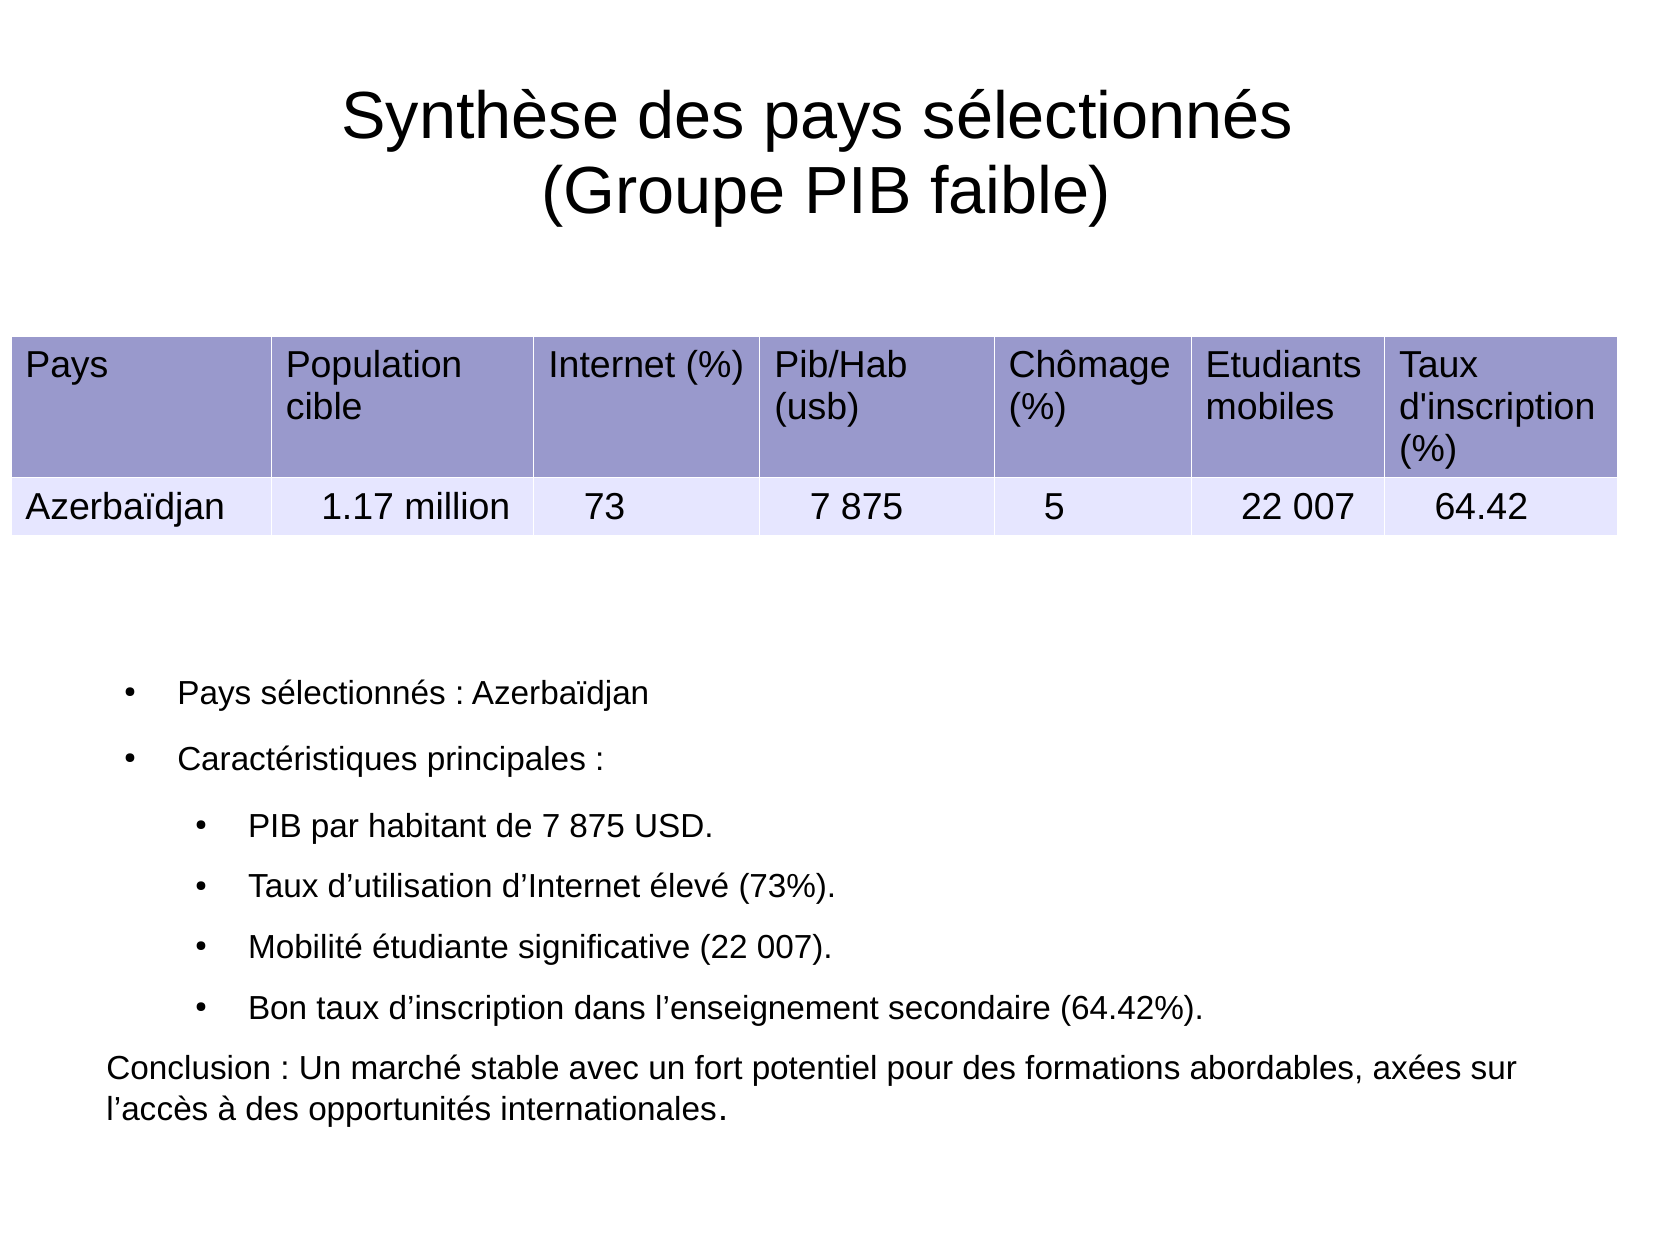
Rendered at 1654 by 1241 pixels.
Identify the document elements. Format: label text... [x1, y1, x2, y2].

table_header Pays [12, 337, 271, 477]
table_header Pib/Hab (usb) [760, 337, 994, 477]
table_cell 7 875 [760, 478, 994, 535]
table_cell 64.42 [1385, 478, 1617, 535]
table_cell 22 007 [1192, 478, 1384, 535]
table_cell 5 [995, 478, 1191, 535]
table_header Taux d'inscription (%) [1385, 337, 1617, 477]
table_header Internet (%) [534, 337, 759, 477]
table_cell 1.17 million [272, 478, 533, 535]
list Pays sélectionnés : Azerbaïdjan Caractéristiques principales : PIB par habitant de 7 875 USD. Taux d’utilisation d’Internet élevé (73%). Mobilité étudiante significative (22 007). Bon taux d’inscription dans l’enseignement secondaire (64.42%). Conclusion : Un marché stable avec un fort potentiel pour des formations abordables, axées sur l’accès à des opportunités internationales. [106, 674, 1595, 1211]
table_header Chômage (%) [995, 337, 1191, 477]
title Synthèse des pays sélectionnés (Groupe PIB faible) [82, 49, 1571, 257]
table_cell Azerbaïdjan [12, 478, 271, 535]
table_cell 73 [534, 478, 759, 535]
table_header Etudiants mobiles [1192, 337, 1384, 477]
table_header Population cible [272, 337, 533, 477]
